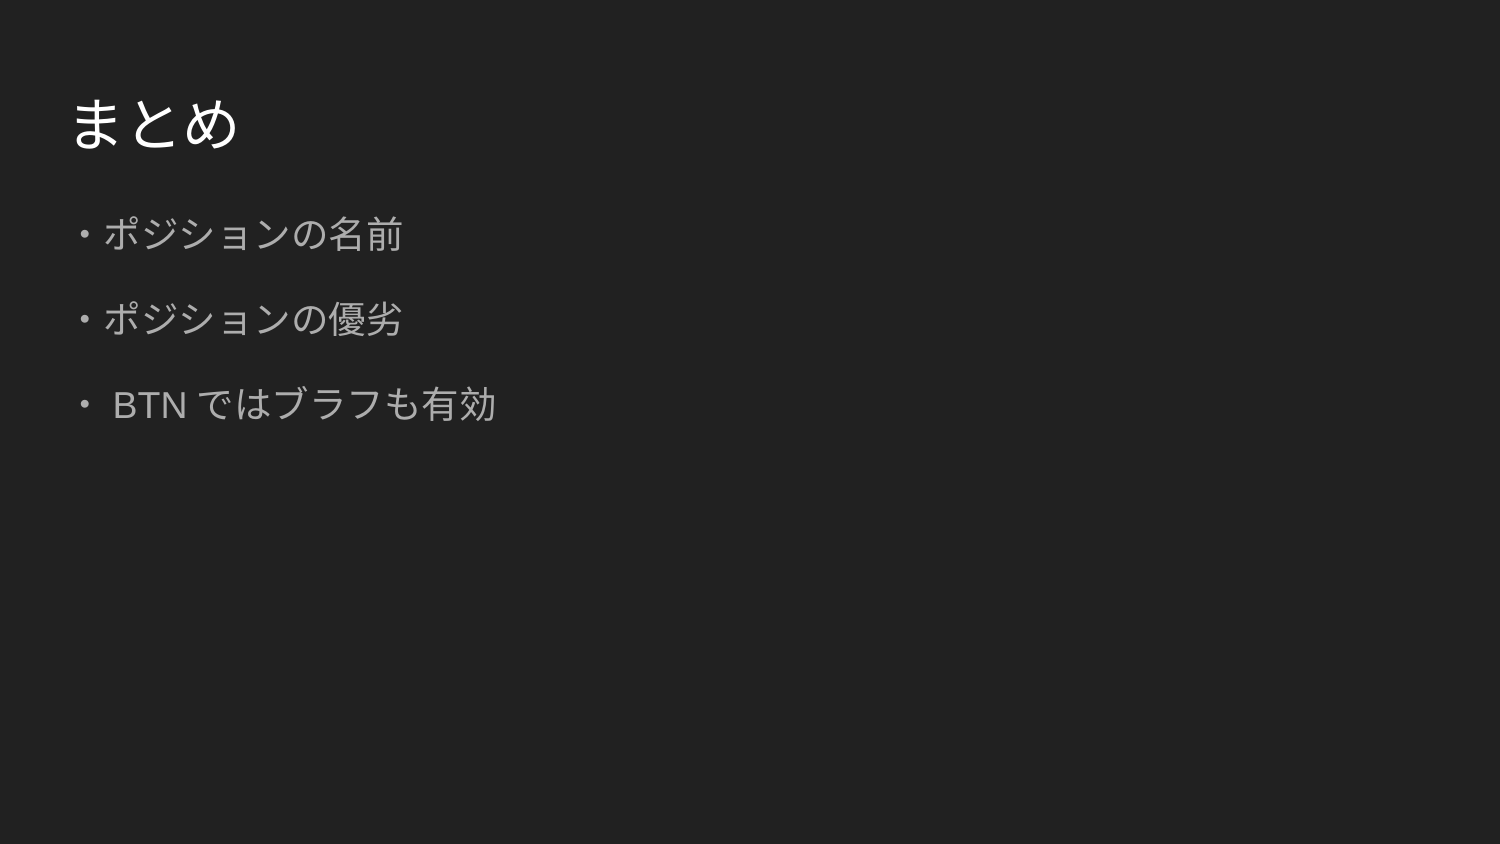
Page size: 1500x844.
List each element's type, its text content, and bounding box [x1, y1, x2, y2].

title まとめ [51, 72, 1449, 167]
list ・ポジションの名前 ・ポジションの優劣 ・BTNではブラフも有効 [51, 189, 1449, 750]
